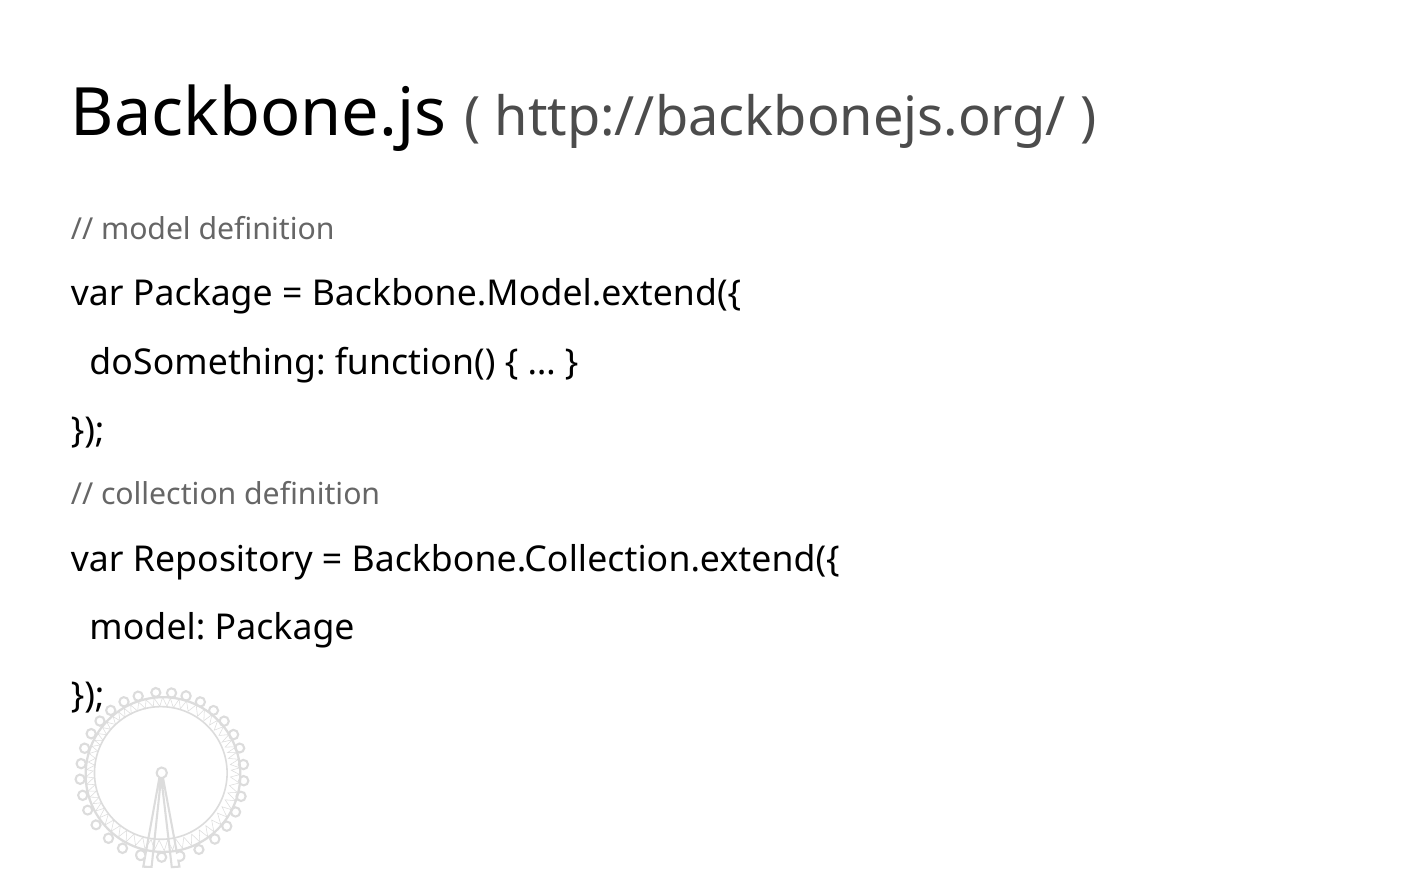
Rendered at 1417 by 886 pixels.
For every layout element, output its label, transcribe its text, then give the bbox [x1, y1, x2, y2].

list // model definition var Package = Backbone.Model.extend({ doSomething: function() { … } }); // collection definition var Repository = Backbone.Collection.extend({ model: Package }); [70, 207, 1318, 721]
title Backbone.js ( http://backbonejs.org/ ) [70, 35, 1346, 184]
